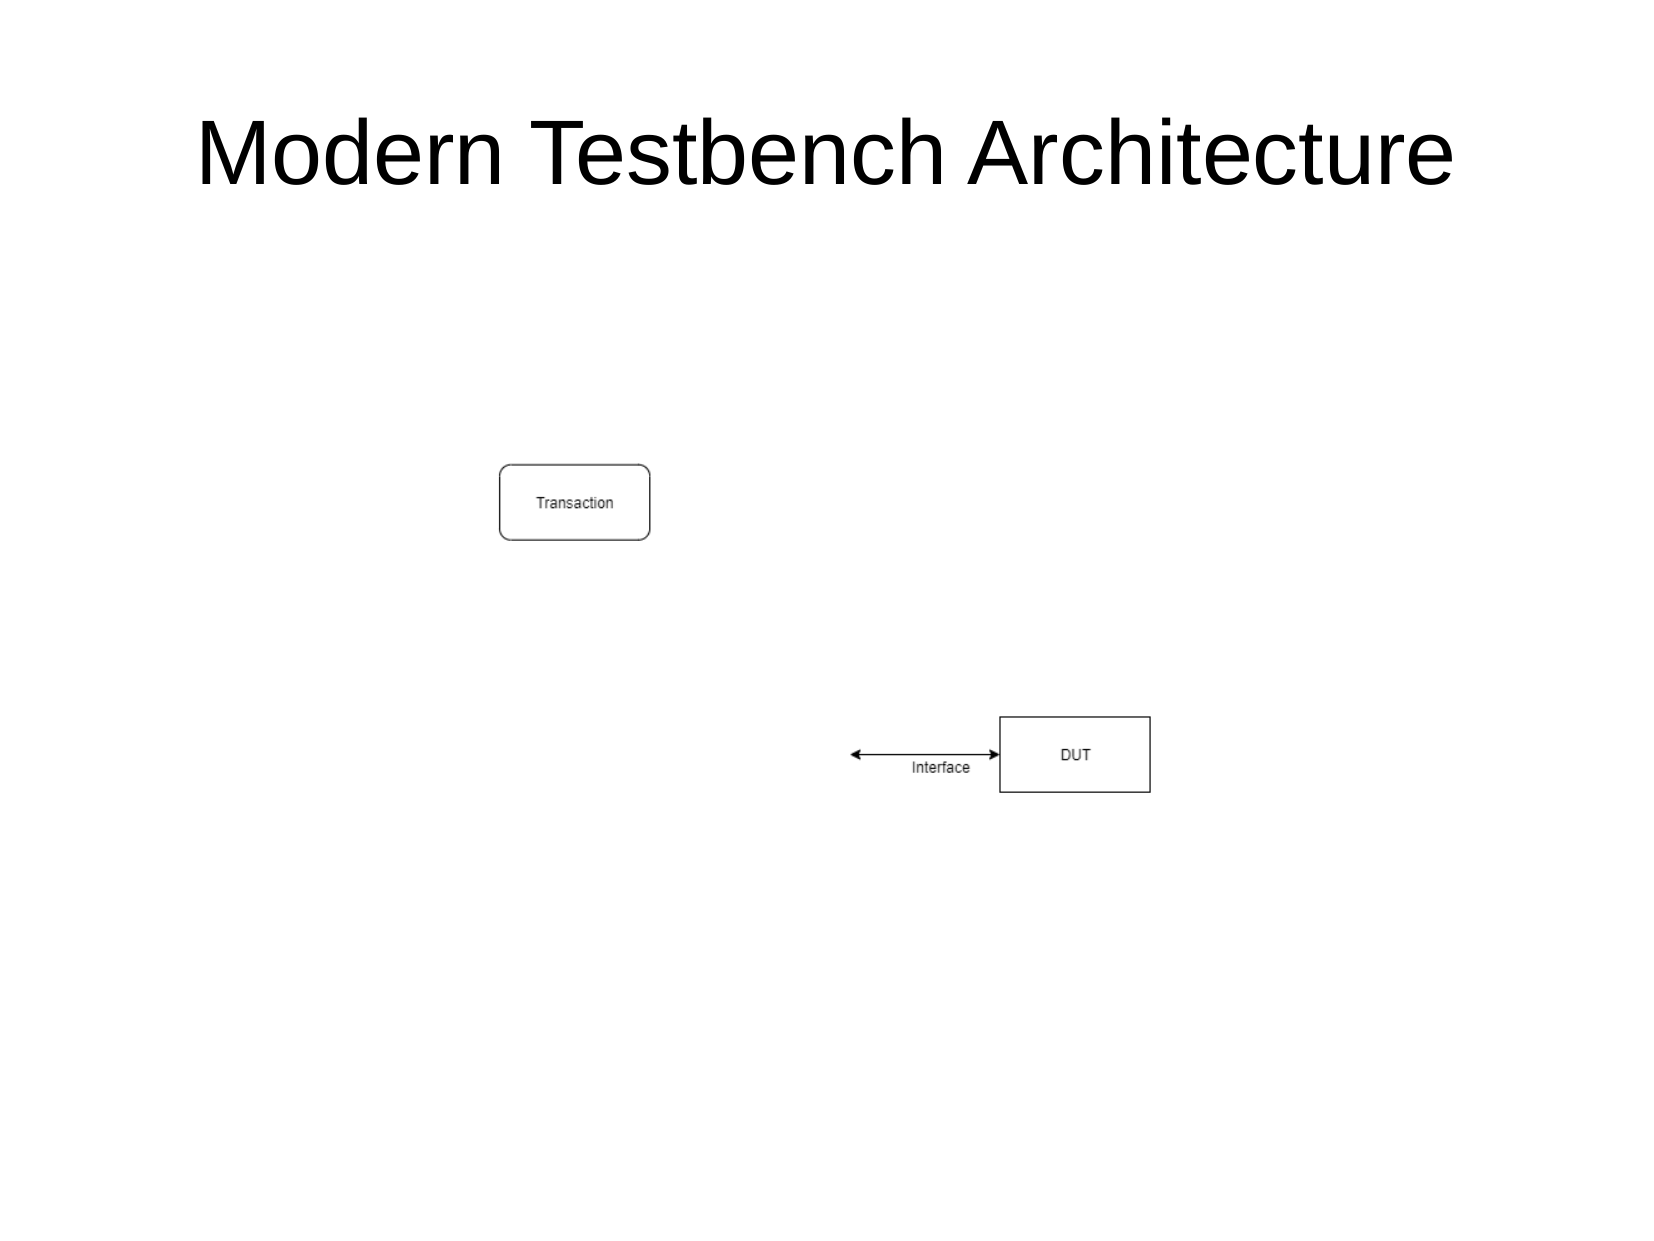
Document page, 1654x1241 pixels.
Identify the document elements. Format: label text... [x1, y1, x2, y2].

title Modern Testbench Architecture [82, 49, 1571, 257]
picture [224, 452, 1426, 813]
